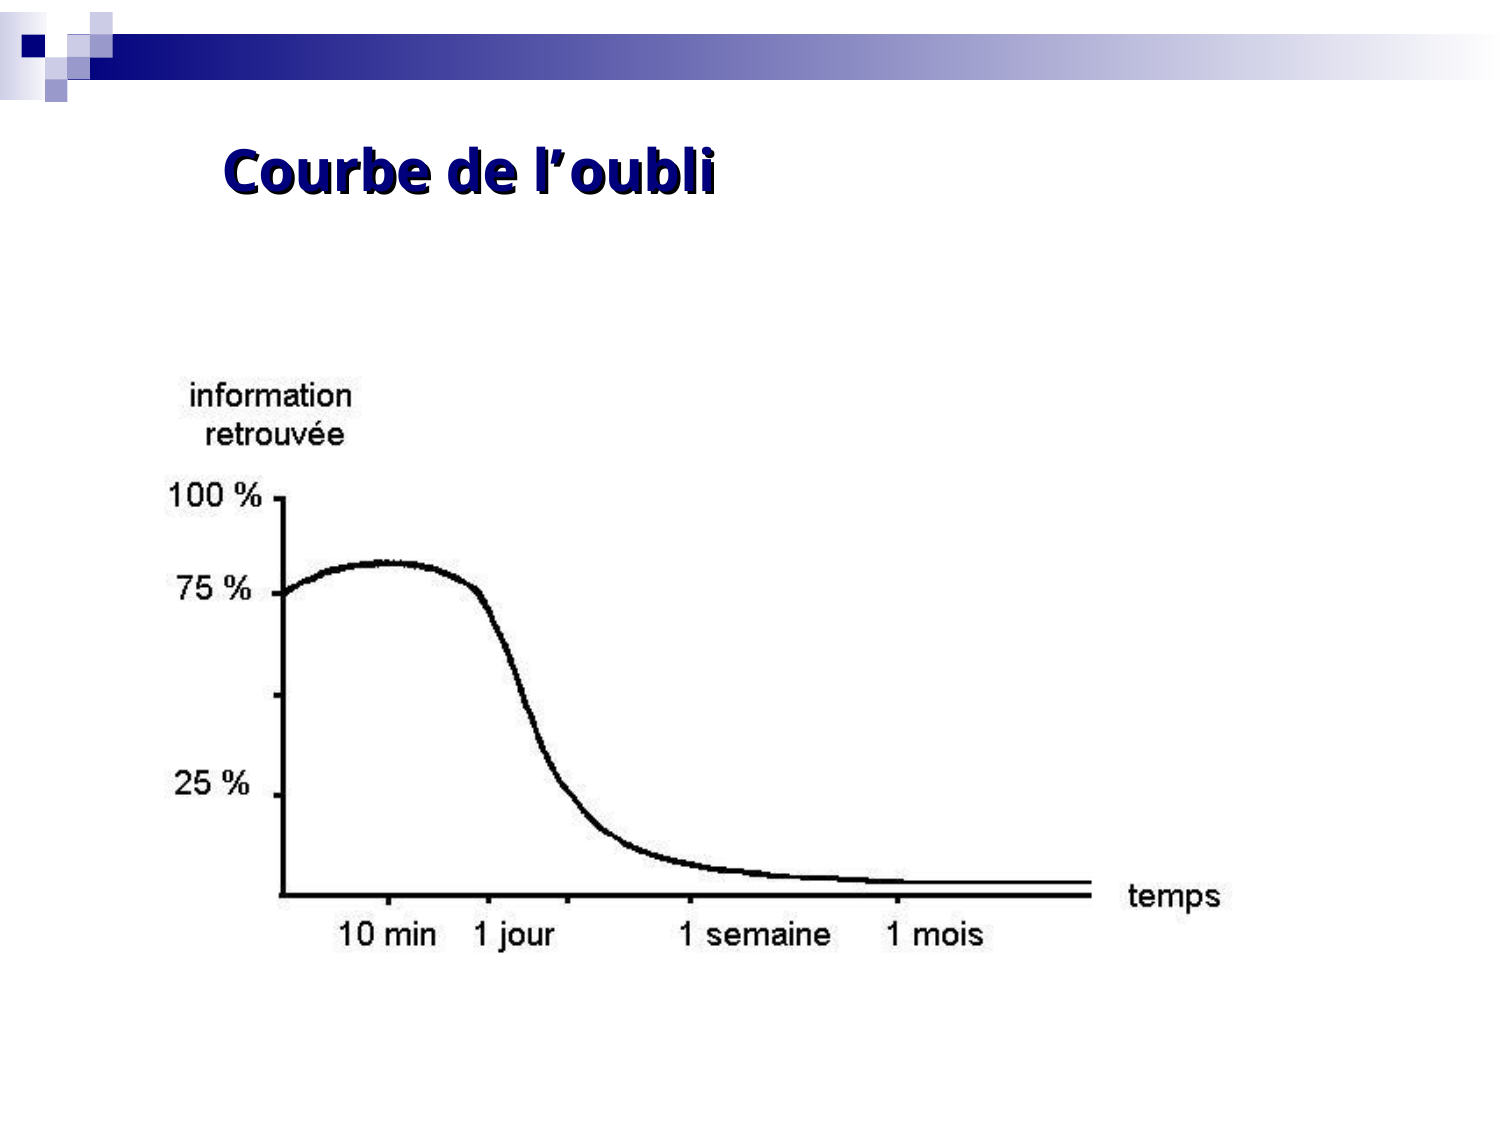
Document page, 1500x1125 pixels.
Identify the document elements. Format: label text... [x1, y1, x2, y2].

title Courbe de l’oubli [206, 125, 1294, 188]
picture [137, 349, 1243, 988]
